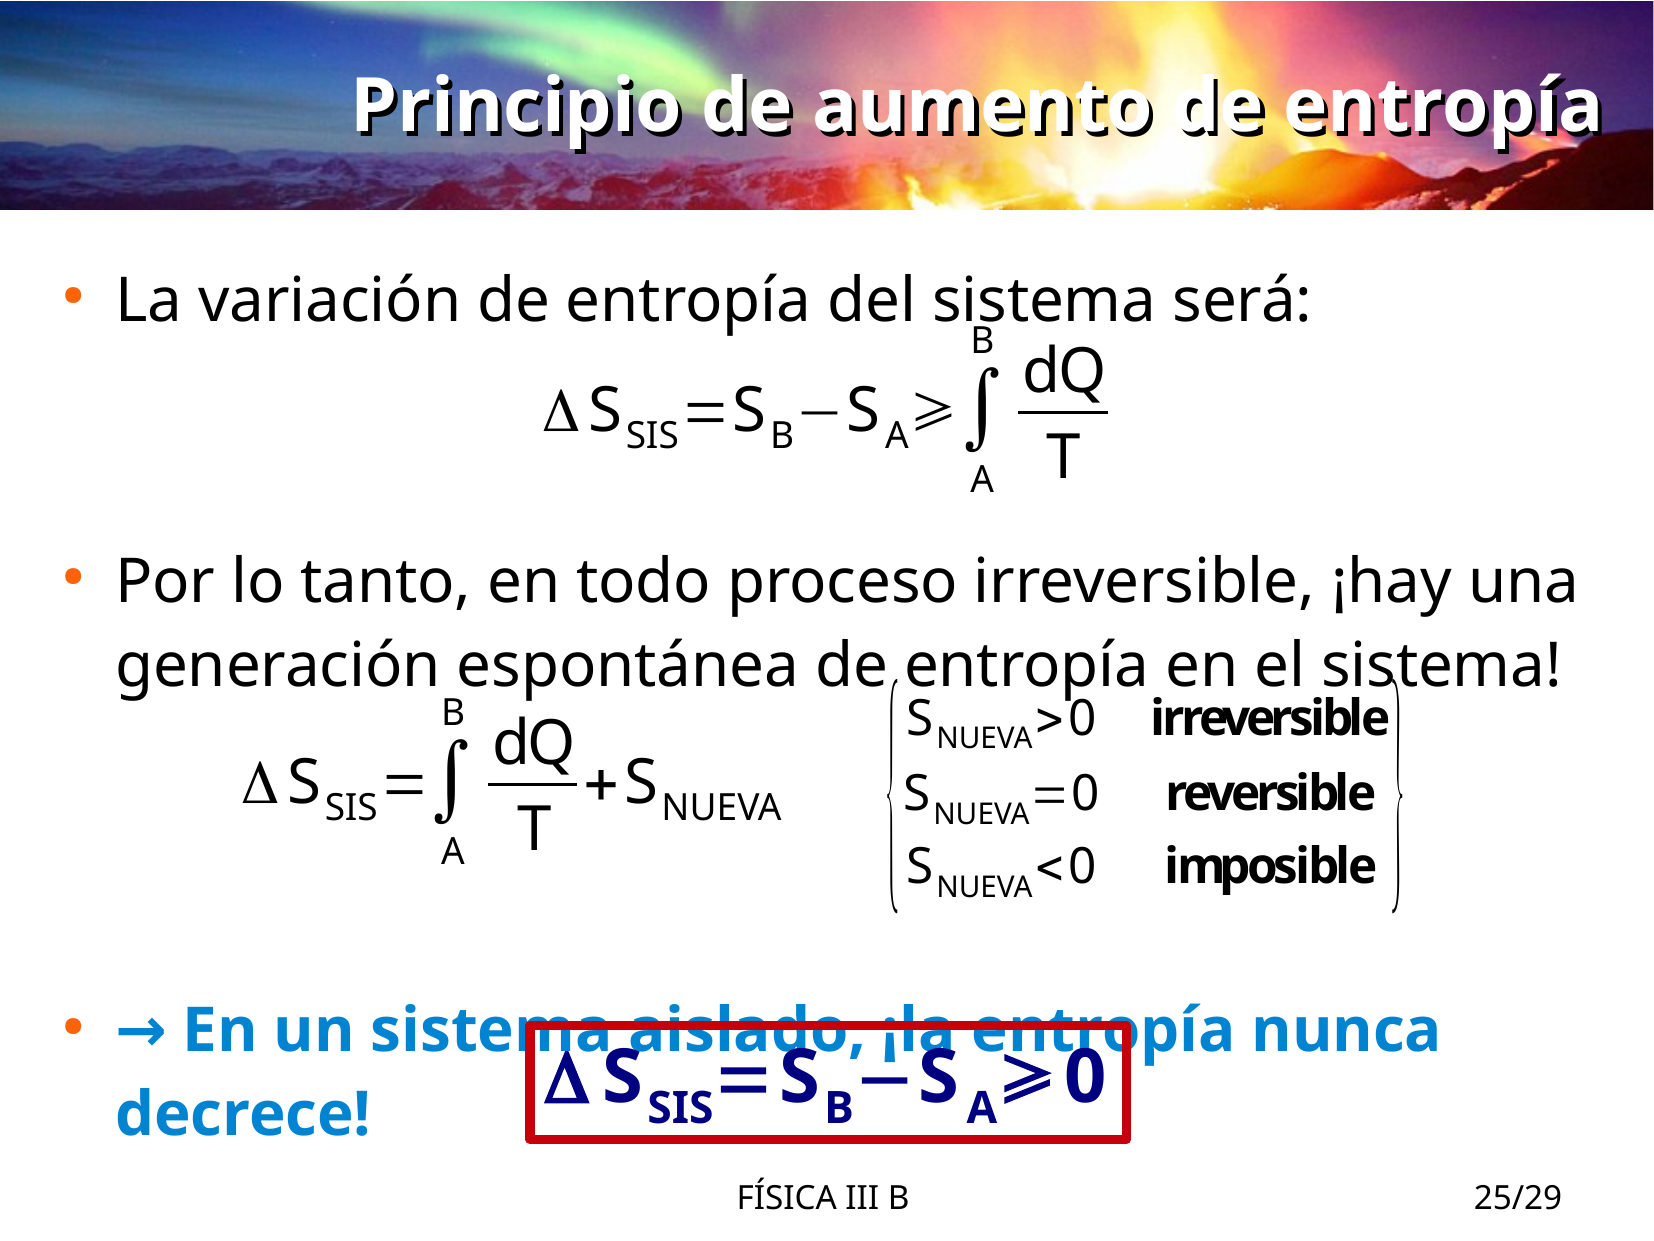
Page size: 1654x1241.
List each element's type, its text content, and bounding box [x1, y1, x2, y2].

chart [233, 689, 788, 874]
chart [534, 317, 1117, 502]
picture [0, 1, 1654, 210]
chart [878, 677, 1417, 916]
chart [534, 1030, 1122, 1135]
title Principio de aumento de entropía [45, 15, 1606, 191]
list La variación de entropía del sistema será: Por lo tanto, en todo proceso irreversible, ¡hay una generación espontánea de entropía en el sistema! → En un sistema aislado, ¡la entropía nunca decrece! [45, 255, 1606, 1156]
